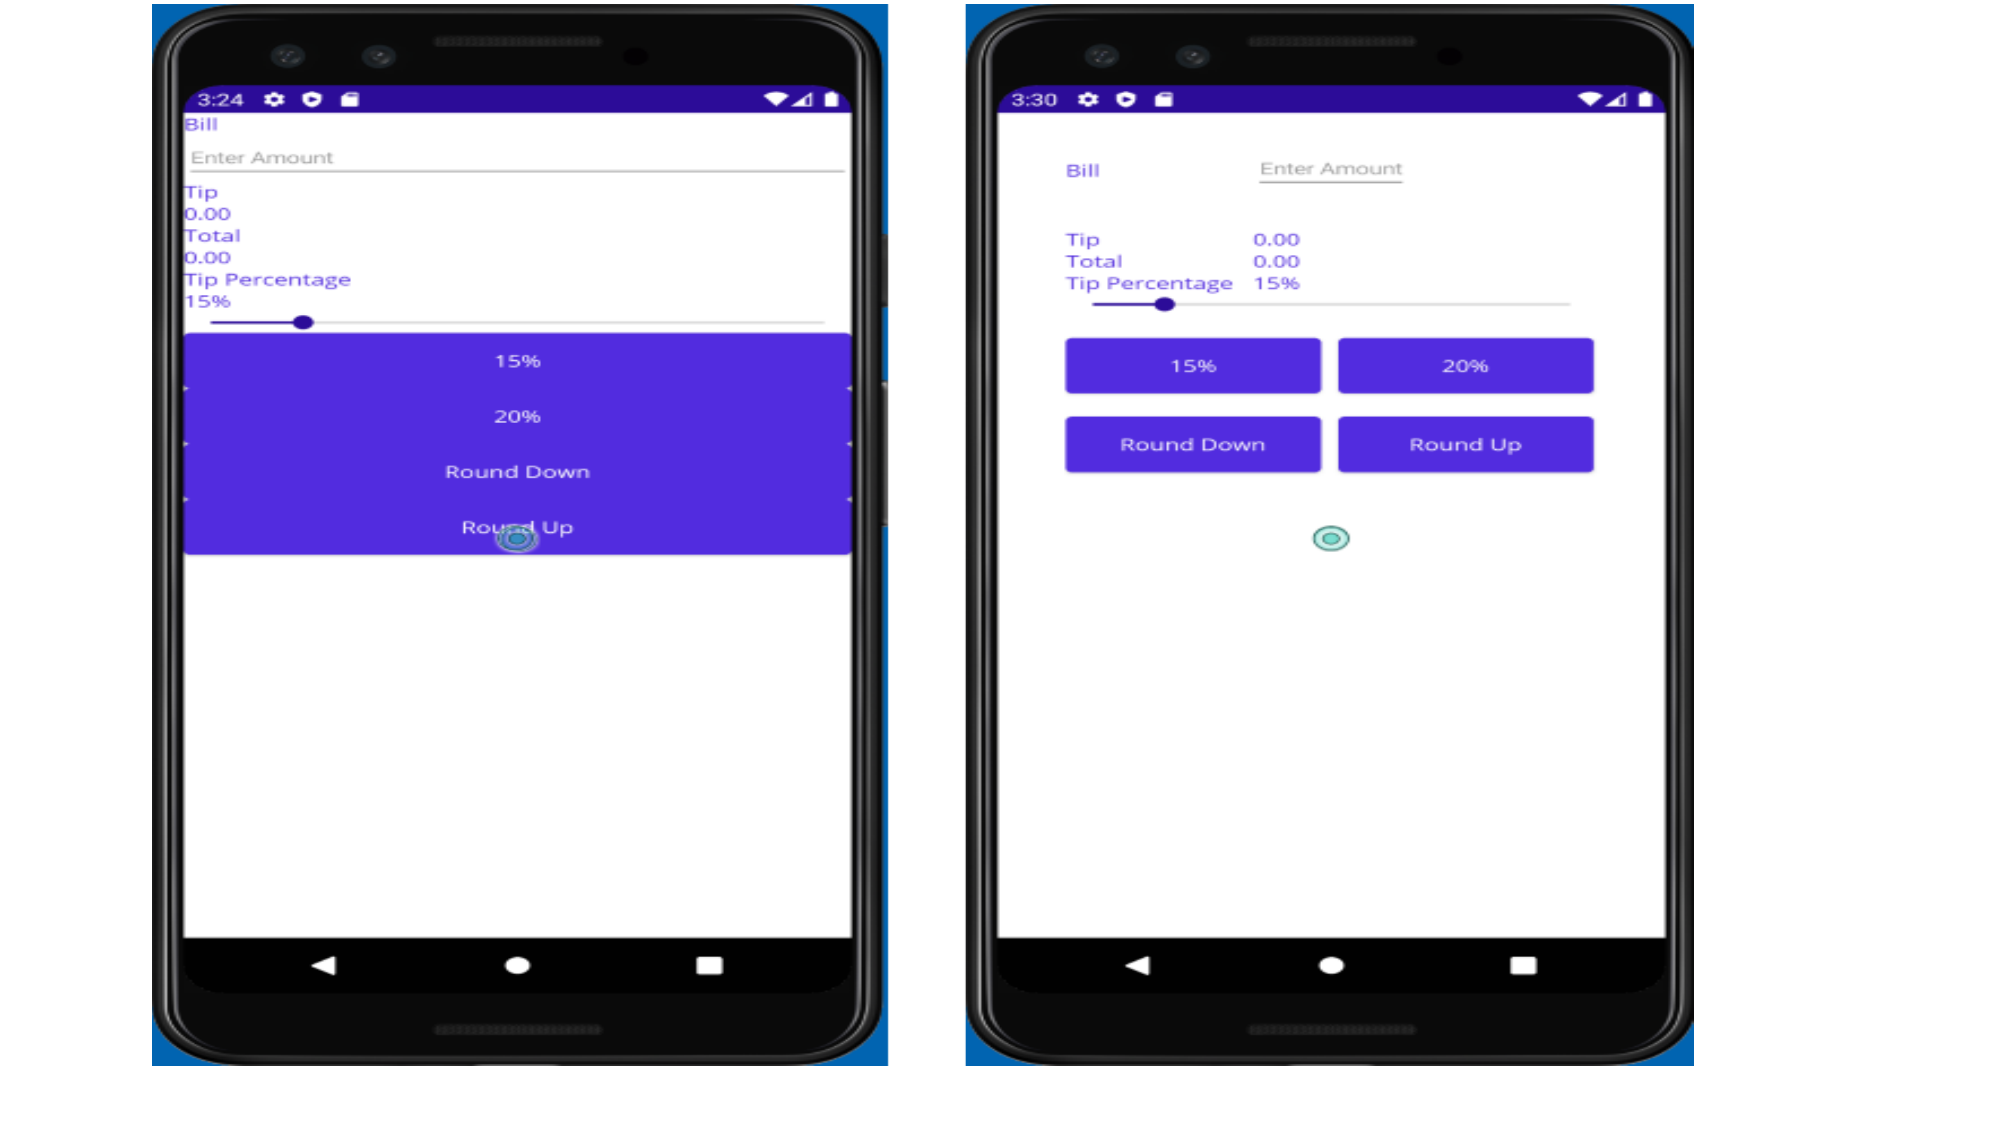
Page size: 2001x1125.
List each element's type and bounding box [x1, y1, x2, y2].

picture [152, 4, 1694, 1066]
